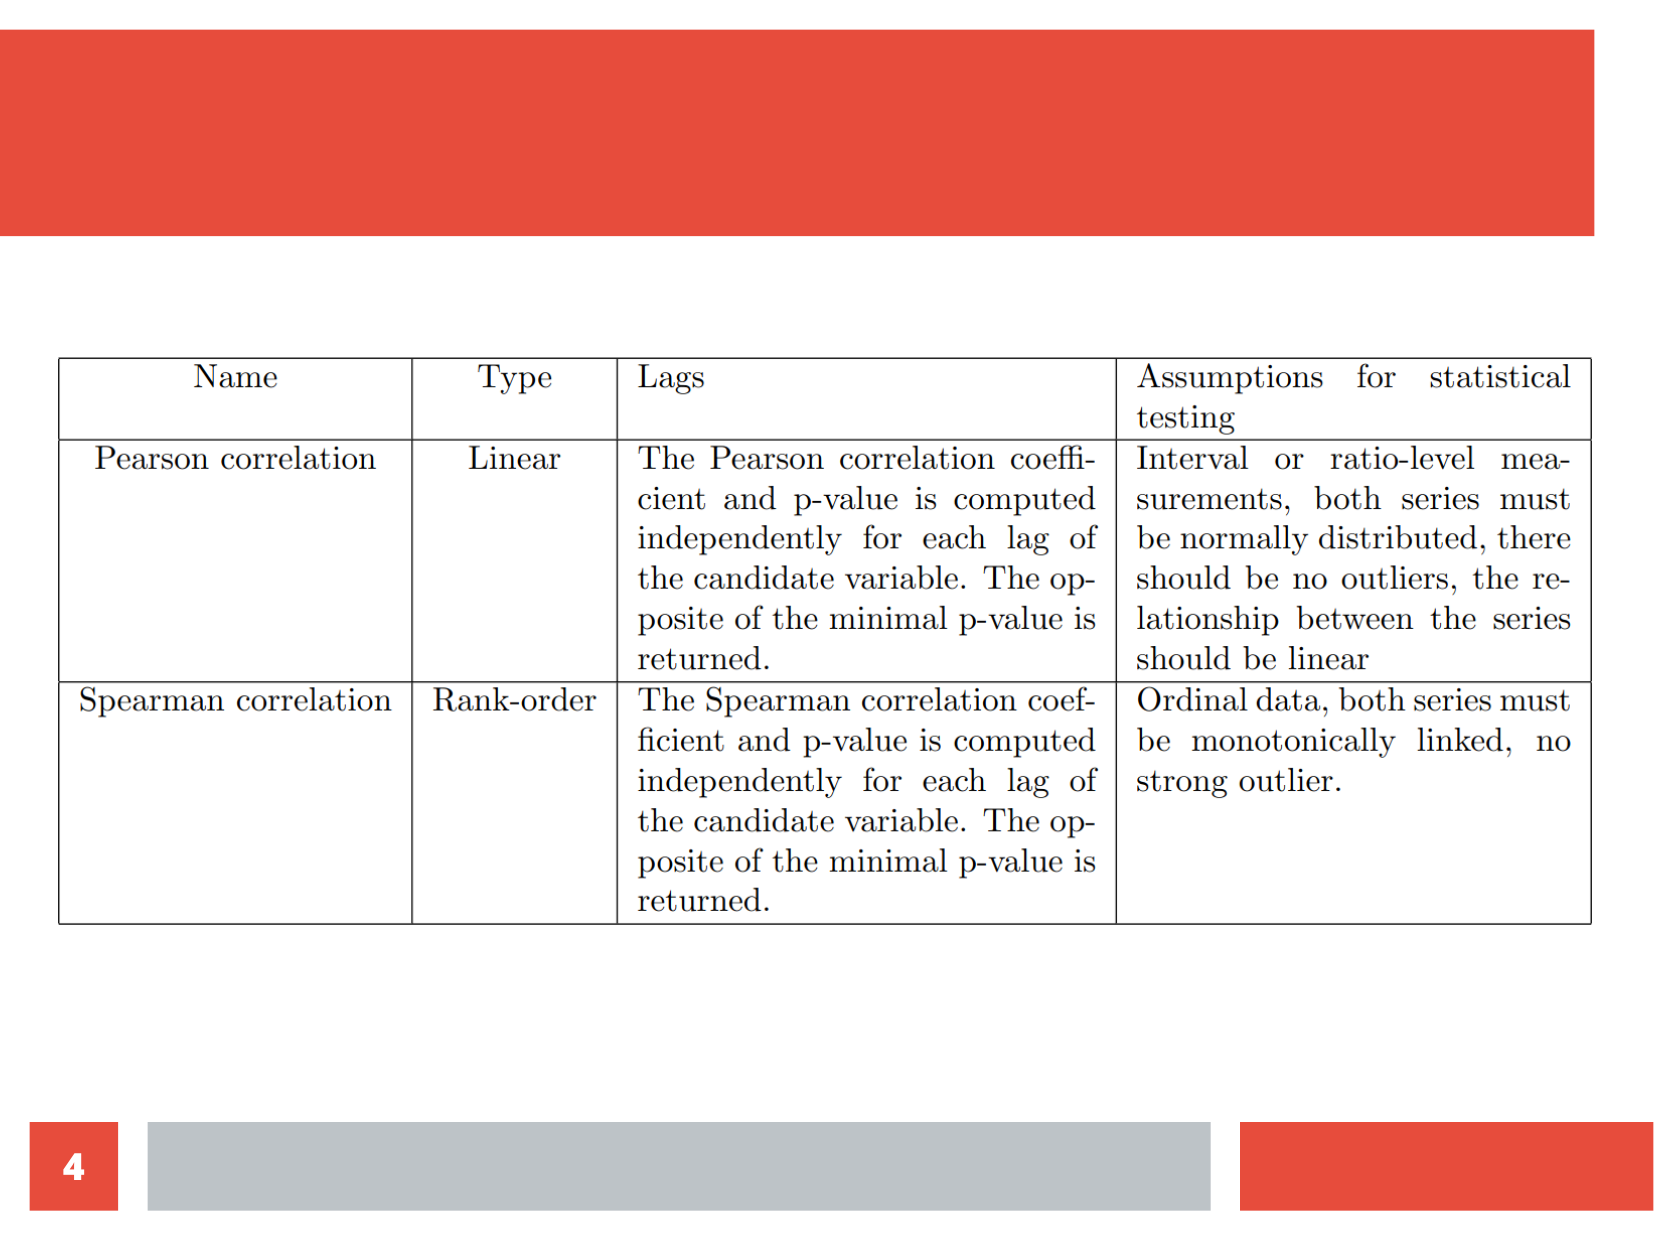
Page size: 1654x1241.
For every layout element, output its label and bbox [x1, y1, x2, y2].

picture [57, 354, 1595, 929]
